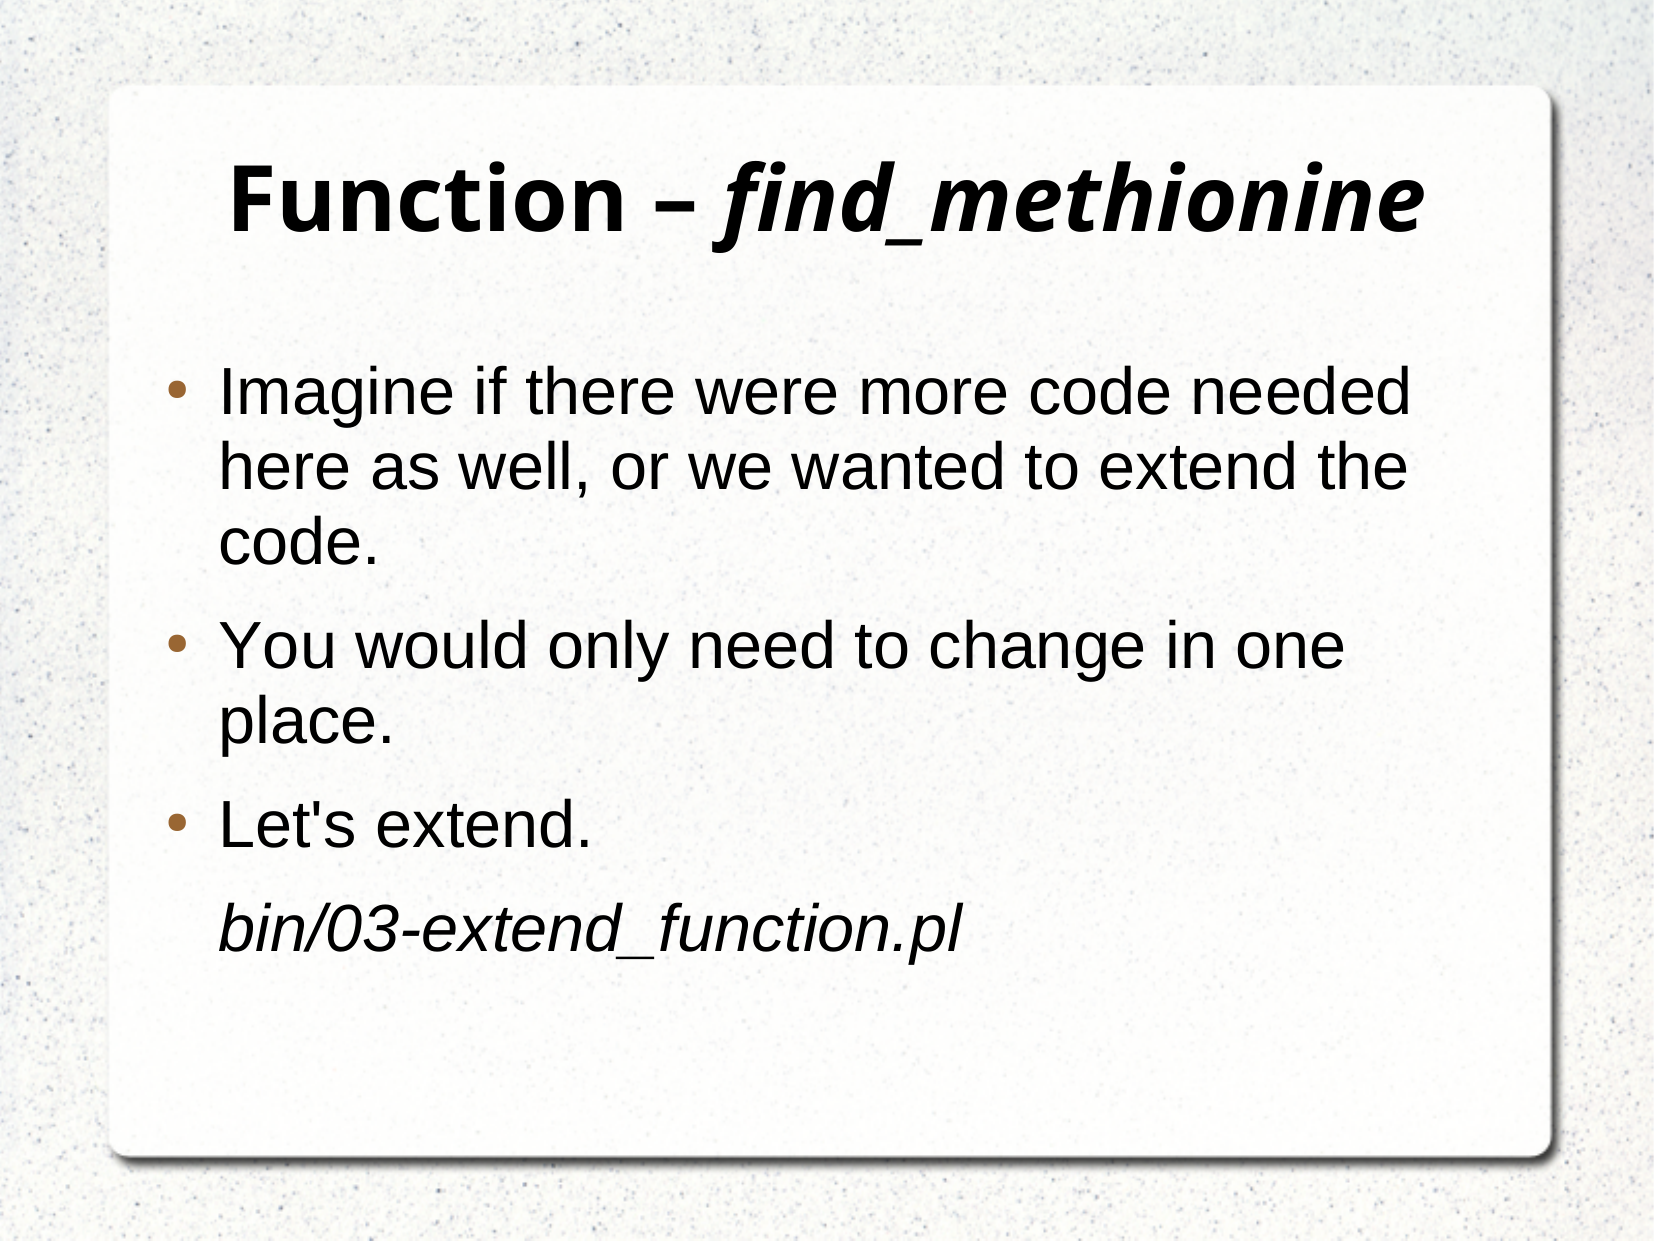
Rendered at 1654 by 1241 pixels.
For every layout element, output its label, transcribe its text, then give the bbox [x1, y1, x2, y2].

list Imagine if there were more code needed here as well, or we wanted to extend the code. You would only need to change in one place. Let's extend. bin/03-extend_function.pl [147, 354, 1506, 990]
title Function – find_methionine [118, 96, 1536, 296]
picture [0, 0, 1654, 1241]
